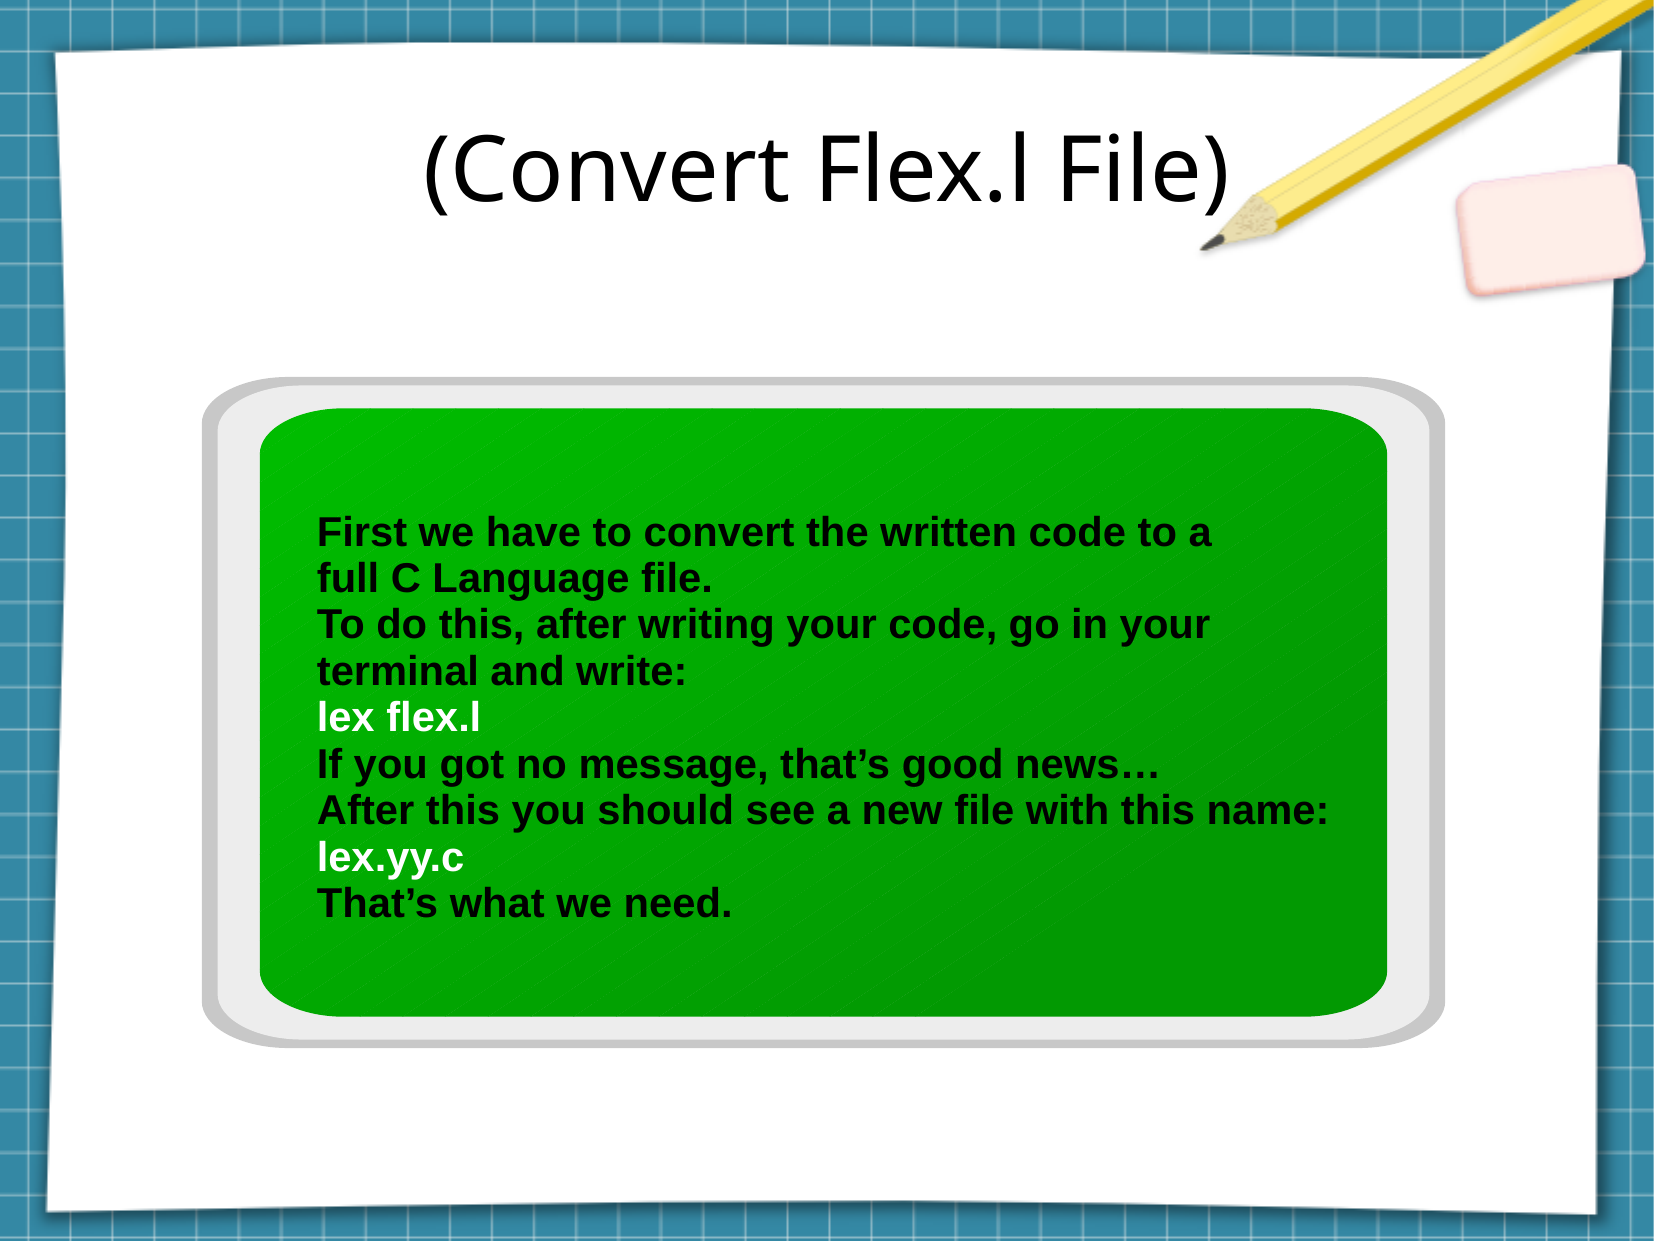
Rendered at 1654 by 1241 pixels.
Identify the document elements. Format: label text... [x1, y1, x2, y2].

title (Convert Flex.l File) [82, 62, 1571, 271]
picture [0, 0, 1654, 1241]
